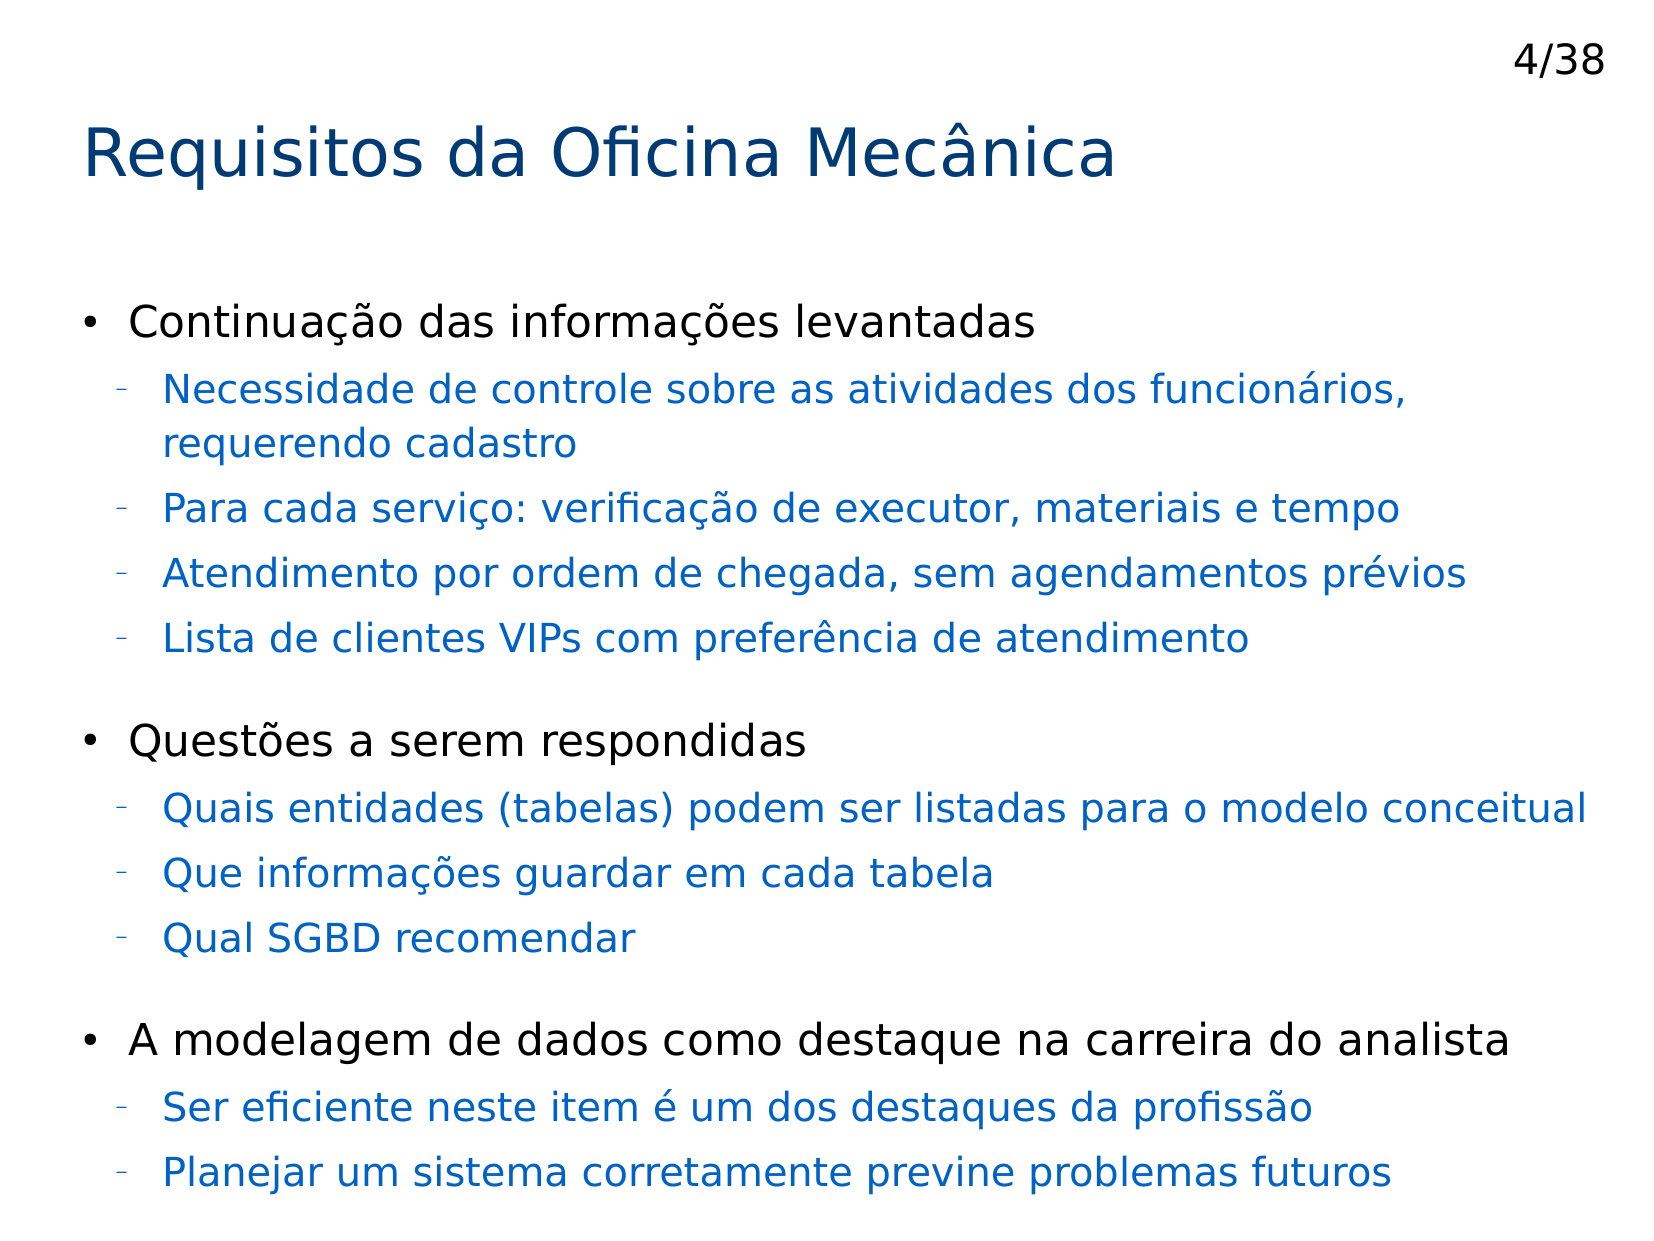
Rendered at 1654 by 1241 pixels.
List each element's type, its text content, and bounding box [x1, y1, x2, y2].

title Requisitos da Oficina Mecânica [82, 82, 1571, 224]
list Continuação das informações levantadas Necessidade de controle sobre as atividades dos funcionários, requerendo cadastro Para cada serviço: verificação de executor, materiais e tempo Atendimento por ordem de chegada, sem agendamentos prévios Lista de clientes VIPs com preferência de atendimento Questões a serem respondidas Quais entidades (tabelas) podem ser listadas para o modelo conceitual Que informações guardar em cada tabela Qual SGBD recomendar A modelagem de dados como destaque na carreira do analista Ser eficiente neste item é um dos destaques da profissão Planejar um sistema corretamente previne problemas futuros [82, 289, 1631, 1213]
